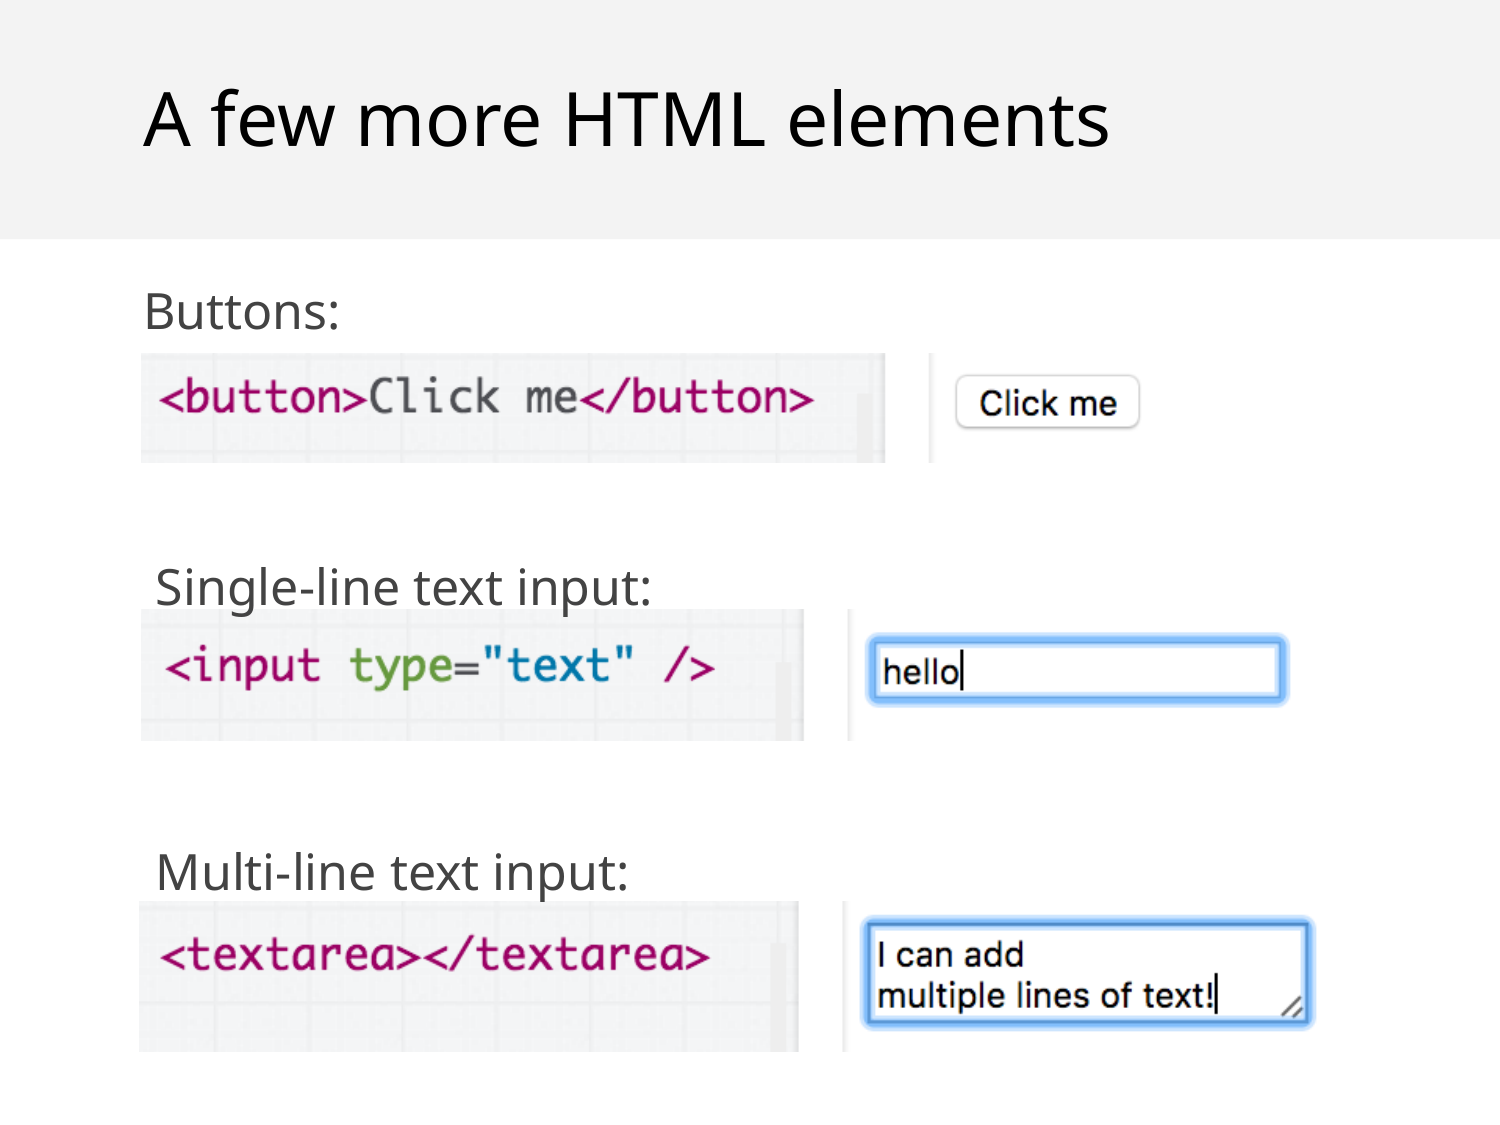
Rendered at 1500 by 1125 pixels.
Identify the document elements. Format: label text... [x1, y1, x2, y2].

title A few more HTML elements [128, 56, 1372, 183]
list Single-line text input: [140, 530, 1385, 641]
picture [141, 353, 1170, 463]
picture [139, 901, 1340, 1052]
list Multi-line text input: [140, 816, 1385, 927]
picture [141, 641, 1339, 741]
list Buttons: [128, 255, 1372, 366]
